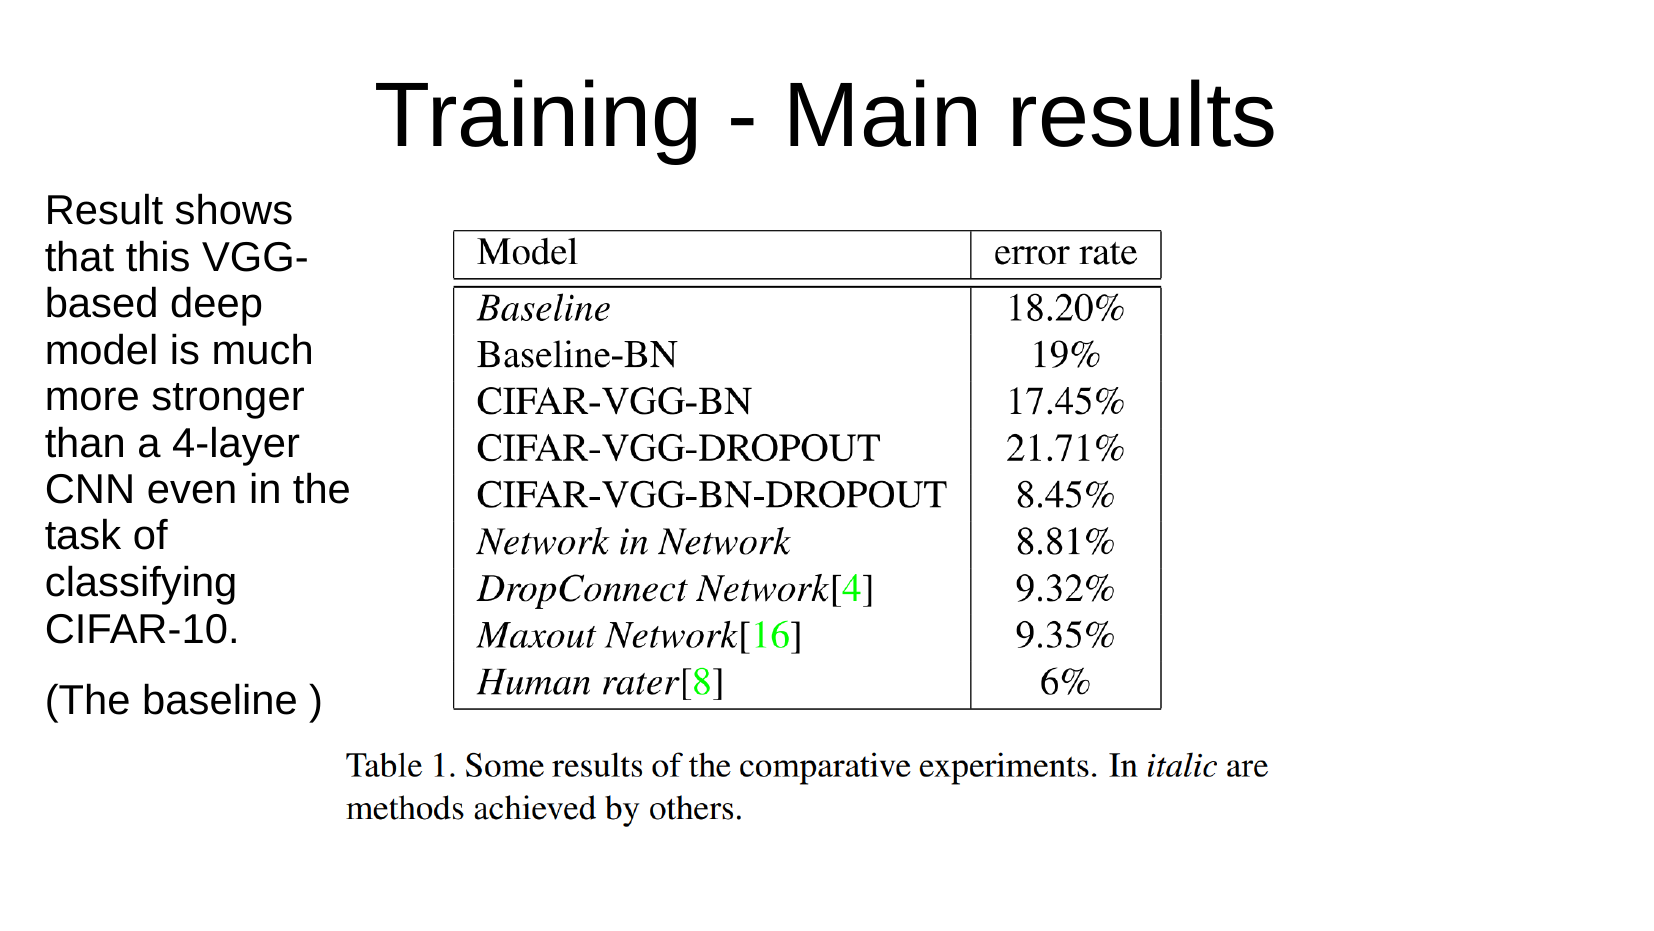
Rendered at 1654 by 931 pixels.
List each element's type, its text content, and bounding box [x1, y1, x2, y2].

title Training - Main results [82, 37, 1571, 193]
text_box Result shows that this VGG-based deep model is much more stronger than a 4-layer CNN even in the task of classifying CIFAR-10. (The baseline ) [30, 179, 376, 706]
picture [330, 170, 1307, 841]
